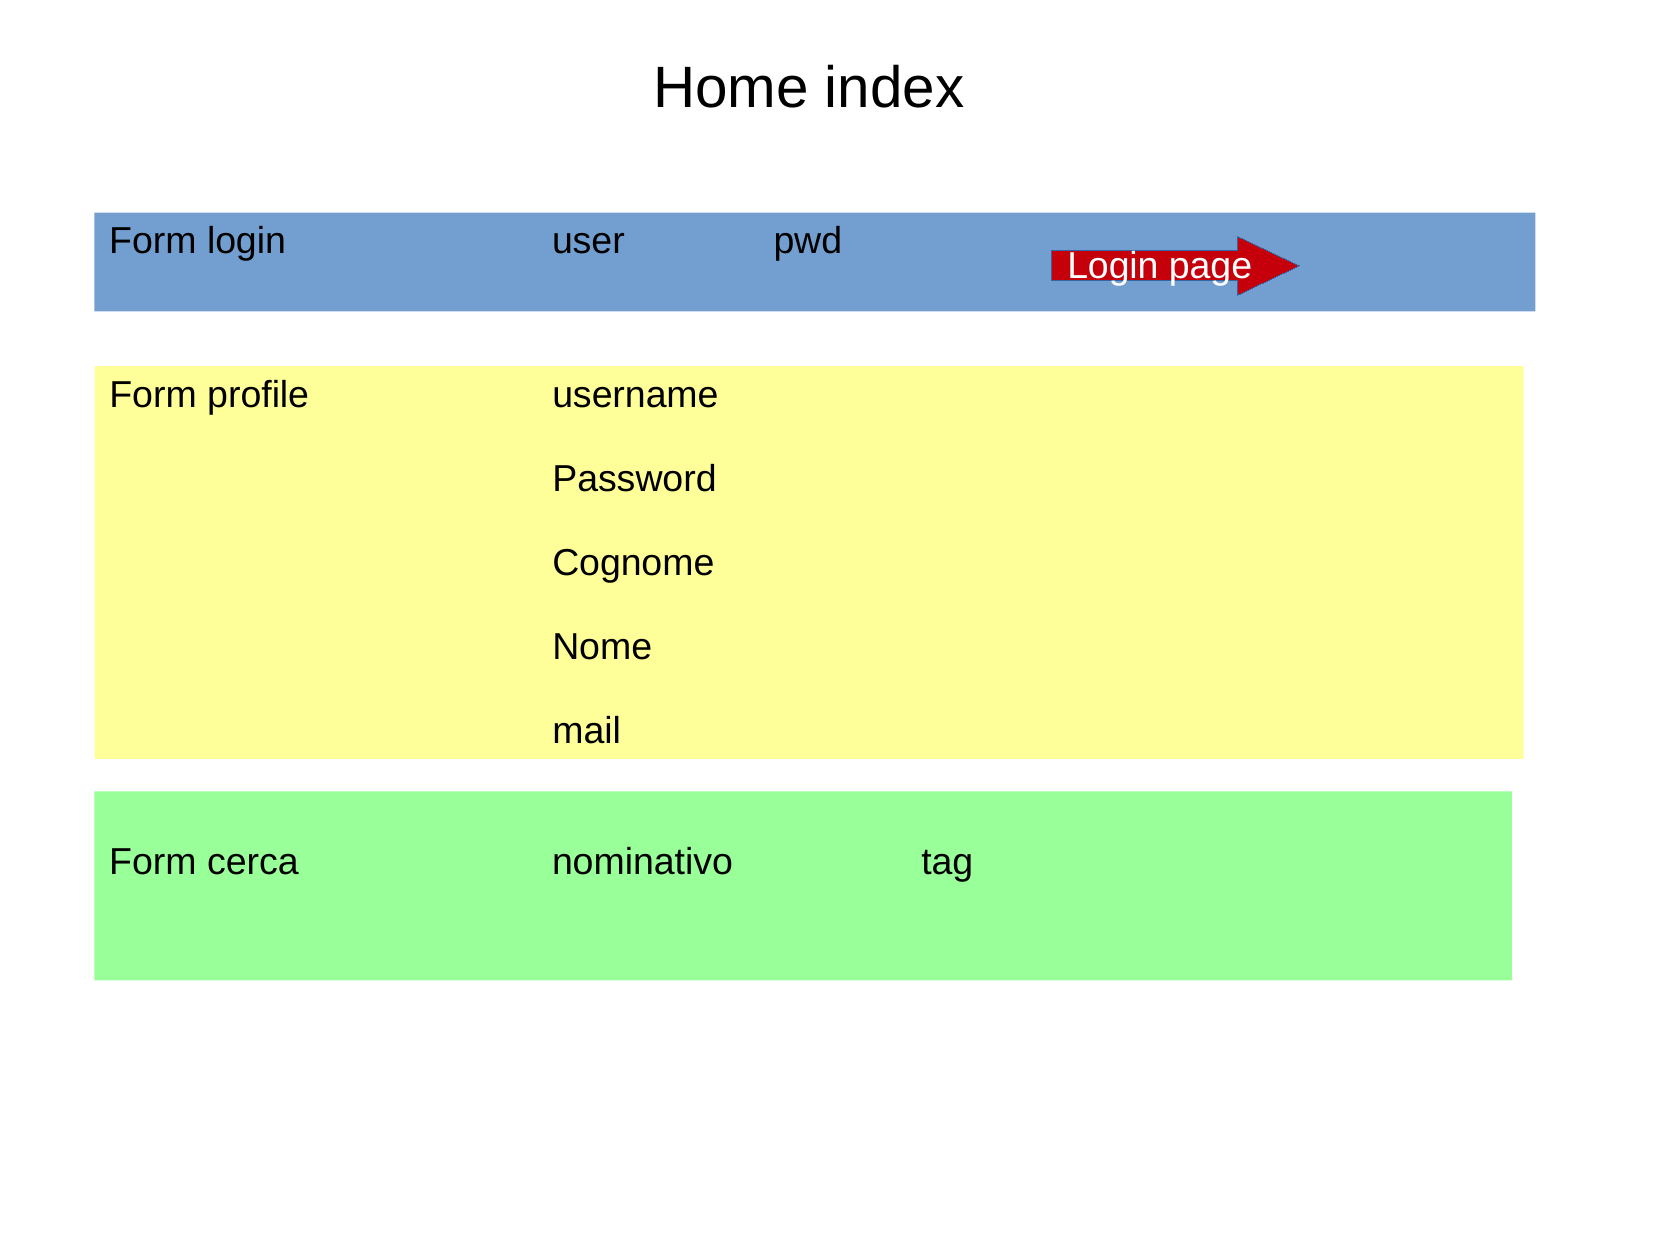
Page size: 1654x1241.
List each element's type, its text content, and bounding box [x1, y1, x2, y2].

text_box Form cerca nominativo tag [94, 791, 1512, 981]
text_box Form login user pwd [94, 212, 1536, 312]
text_box Form profile username Password Cognome Nome mail [94, 366, 1524, 759]
text_box Home index [82, 47, 1536, 128]
text_box Login page [1051, 236, 1300, 296]
